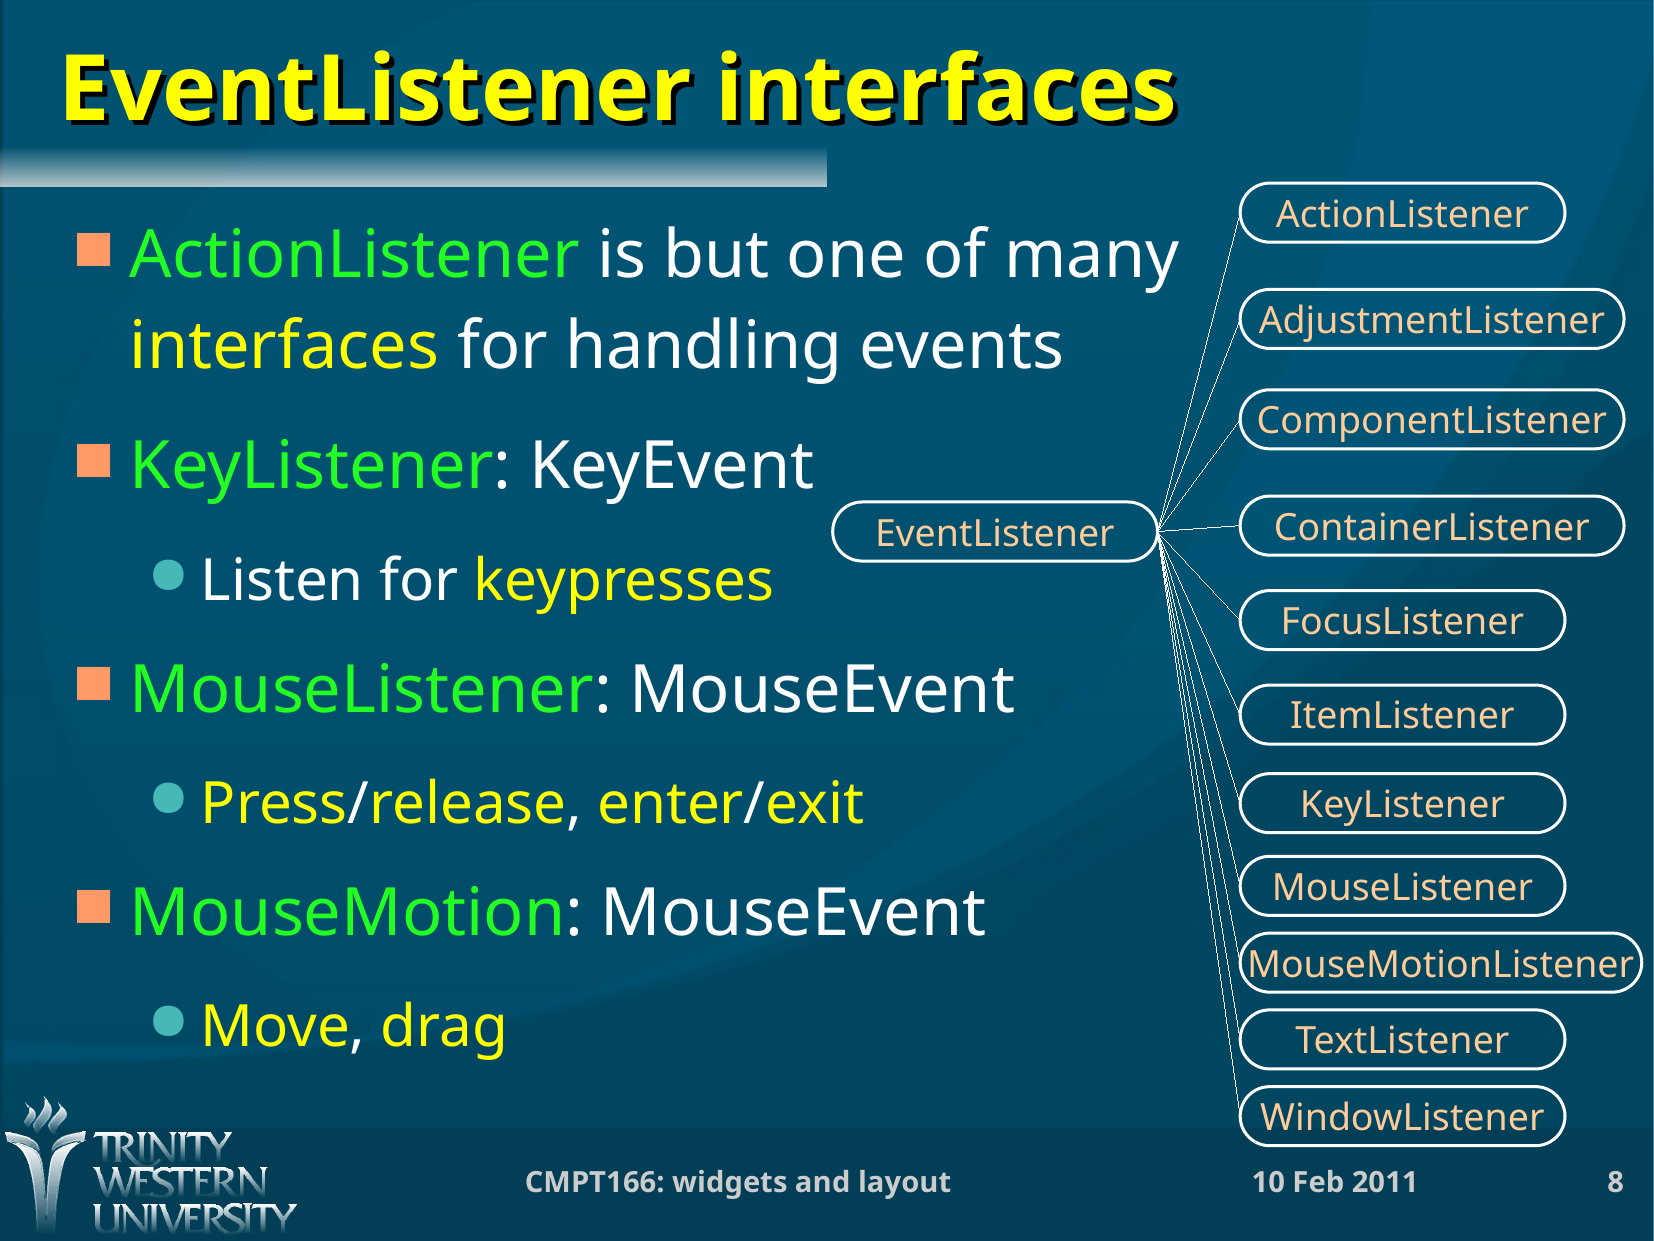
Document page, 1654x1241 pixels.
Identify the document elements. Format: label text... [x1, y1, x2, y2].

text_box FocusListener [1240, 590, 1566, 650]
text_box TextListener [1240, 1009, 1566, 1069]
text_box EventListener [832, 501, 1158, 562]
text_box WindowListener [1240, 1086, 1566, 1146]
list Event classes are in package java.awt.event e.g., the ActionListener interface uses the actionPerformed() method on an ActionEvent object [0, 154, 827, 158]
text_box KeyListener [1240, 773, 1566, 833]
text_box MouseListener [1240, 856, 1566, 916]
picture [38, 1227, 54, 1232]
text_box ComponentListener [1240, 389, 1625, 449]
text_box MouseMotionListener [1240, 933, 1642, 993]
text_box ItemListener [1240, 685, 1566, 745]
text_box ActionListener [1240, 183, 1566, 243]
list ActionListener is but one of many interfaces for handling events KeyListener: KeyEvent Listen for keypresses MouseListener: MouseEvent Press/release, enter/exit MouseMotion: MouseEvent Move, drag [59, 206, 1625, 1026]
title EventListener interfaces [59, 19, 1595, 148]
text_box AdjustmentListener [1240, 289, 1625, 349]
text_box ContainerListener [1240, 496, 1625, 556]
